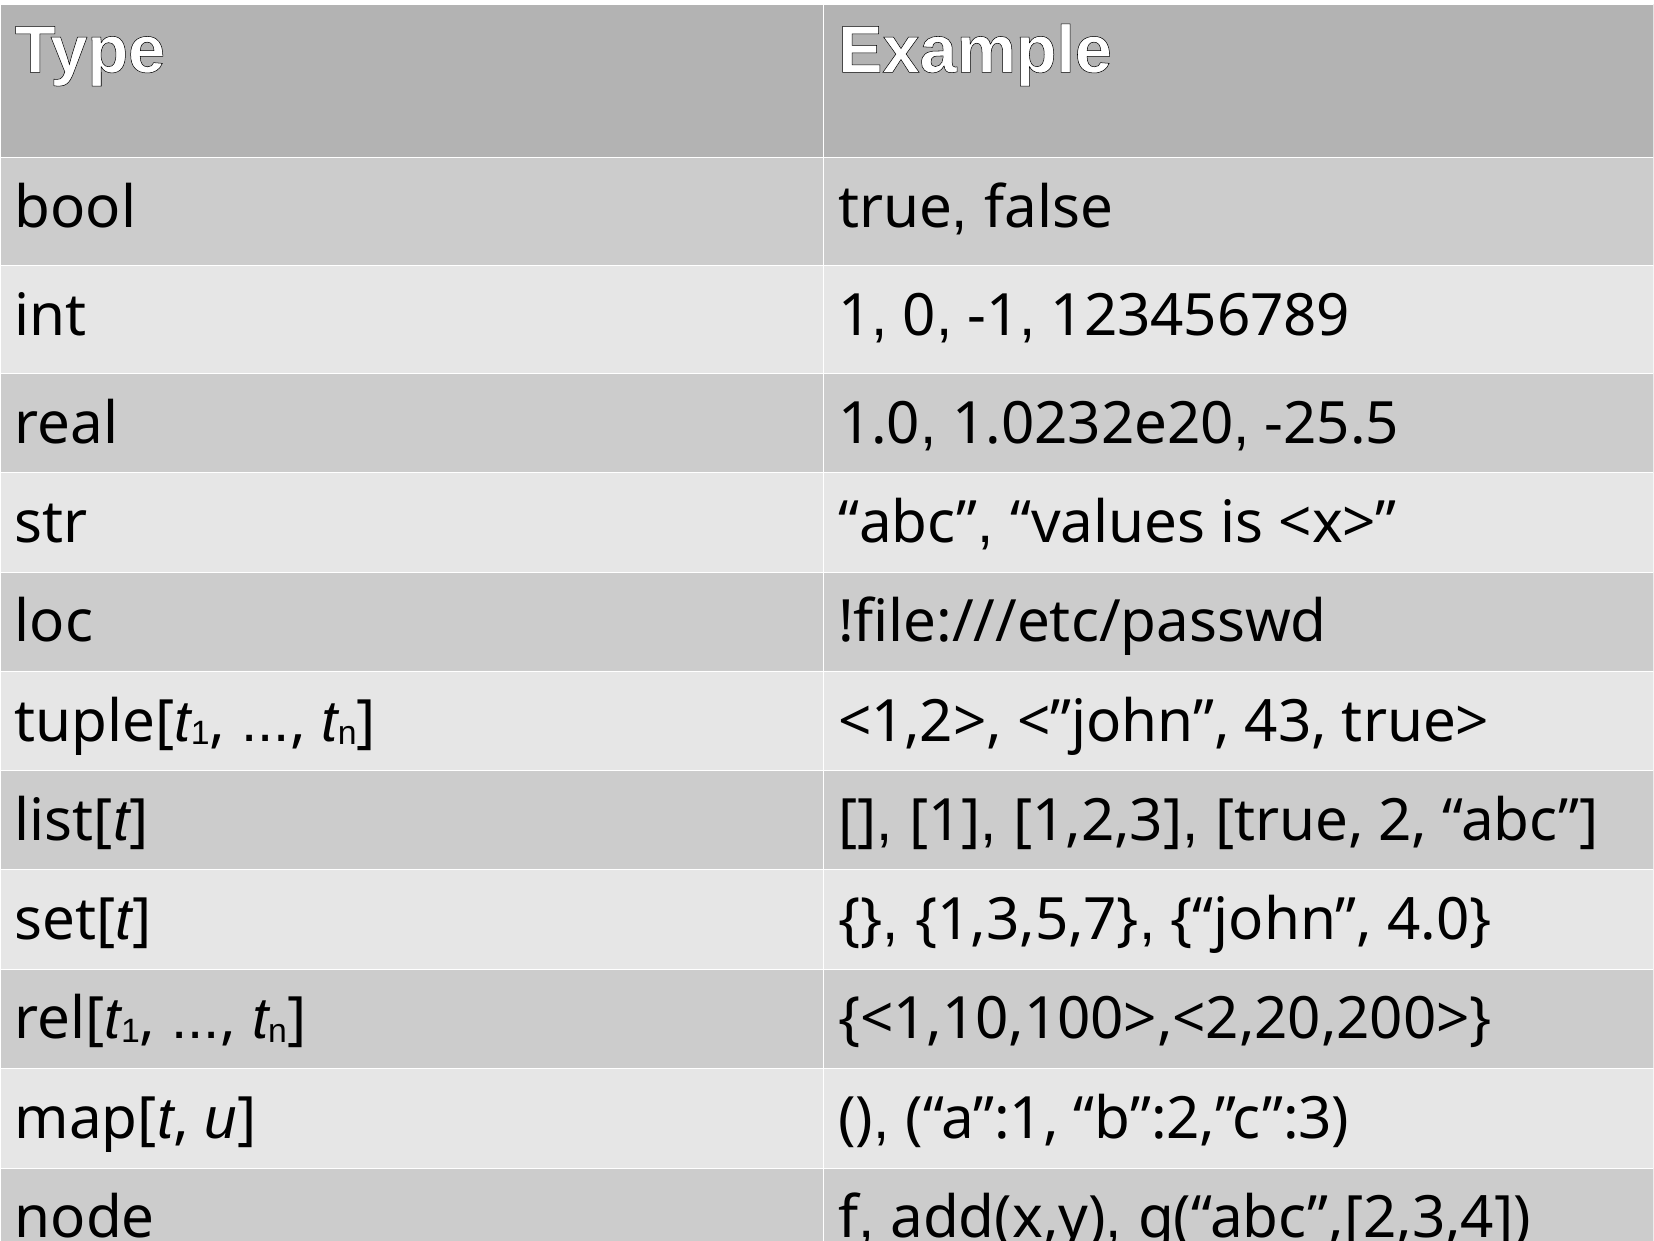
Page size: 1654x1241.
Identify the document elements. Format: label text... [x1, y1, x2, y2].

table_cell list[t] [1, 771, 823, 869]
table_cell [], [1], [1,2,3], [true, 2, “abc”] [824, 771, 1654, 869]
table_cell (), (“a”:1, “b”:2,”c”:3) [824, 1069, 1654, 1168]
table_cell bool [1, 158, 823, 265]
table_cell real [1, 374, 823, 472]
table_cell {<1,10,100>,<2,20,200>} [824, 970, 1654, 1068]
table_cell set[t] [1, 870, 823, 969]
table_cell f, add(x,y), g(“abc”,[2,3,4]) [824, 1169, 1654, 1241]
table_cell 1, 0, -1, 123456789 [824, 266, 1654, 373]
table_cell true, false [824, 158, 1654, 265]
table_cell str [1, 473, 823, 572]
table_cell rel[t1, ..., tn] [1, 970, 823, 1068]
table_cell loc [1, 573, 823, 671]
table_cell {}, {1,3,5,7}, {“john”, 4.0} [824, 870, 1654, 969]
table_cell int [1, 266, 823, 373]
table_cell 1.0, 1.0232e20, -25.5 [824, 374, 1654, 472]
table_cell “abc”, “values is <x>” [824, 473, 1654, 572]
table_cell node [1, 1169, 823, 1241]
table_cell map[t, u] [1, 1069, 823, 1168]
table_header Type [1, 5, 823, 157]
table_cell tuple[t1, ..., tn] [1, 672, 823, 770]
table_cell <1,2>, <”john”, 43, true> [824, 672, 1654, 770]
table_cell !file:///etc/passwd [824, 573, 1654, 671]
table_header Example [824, 5, 1654, 157]
